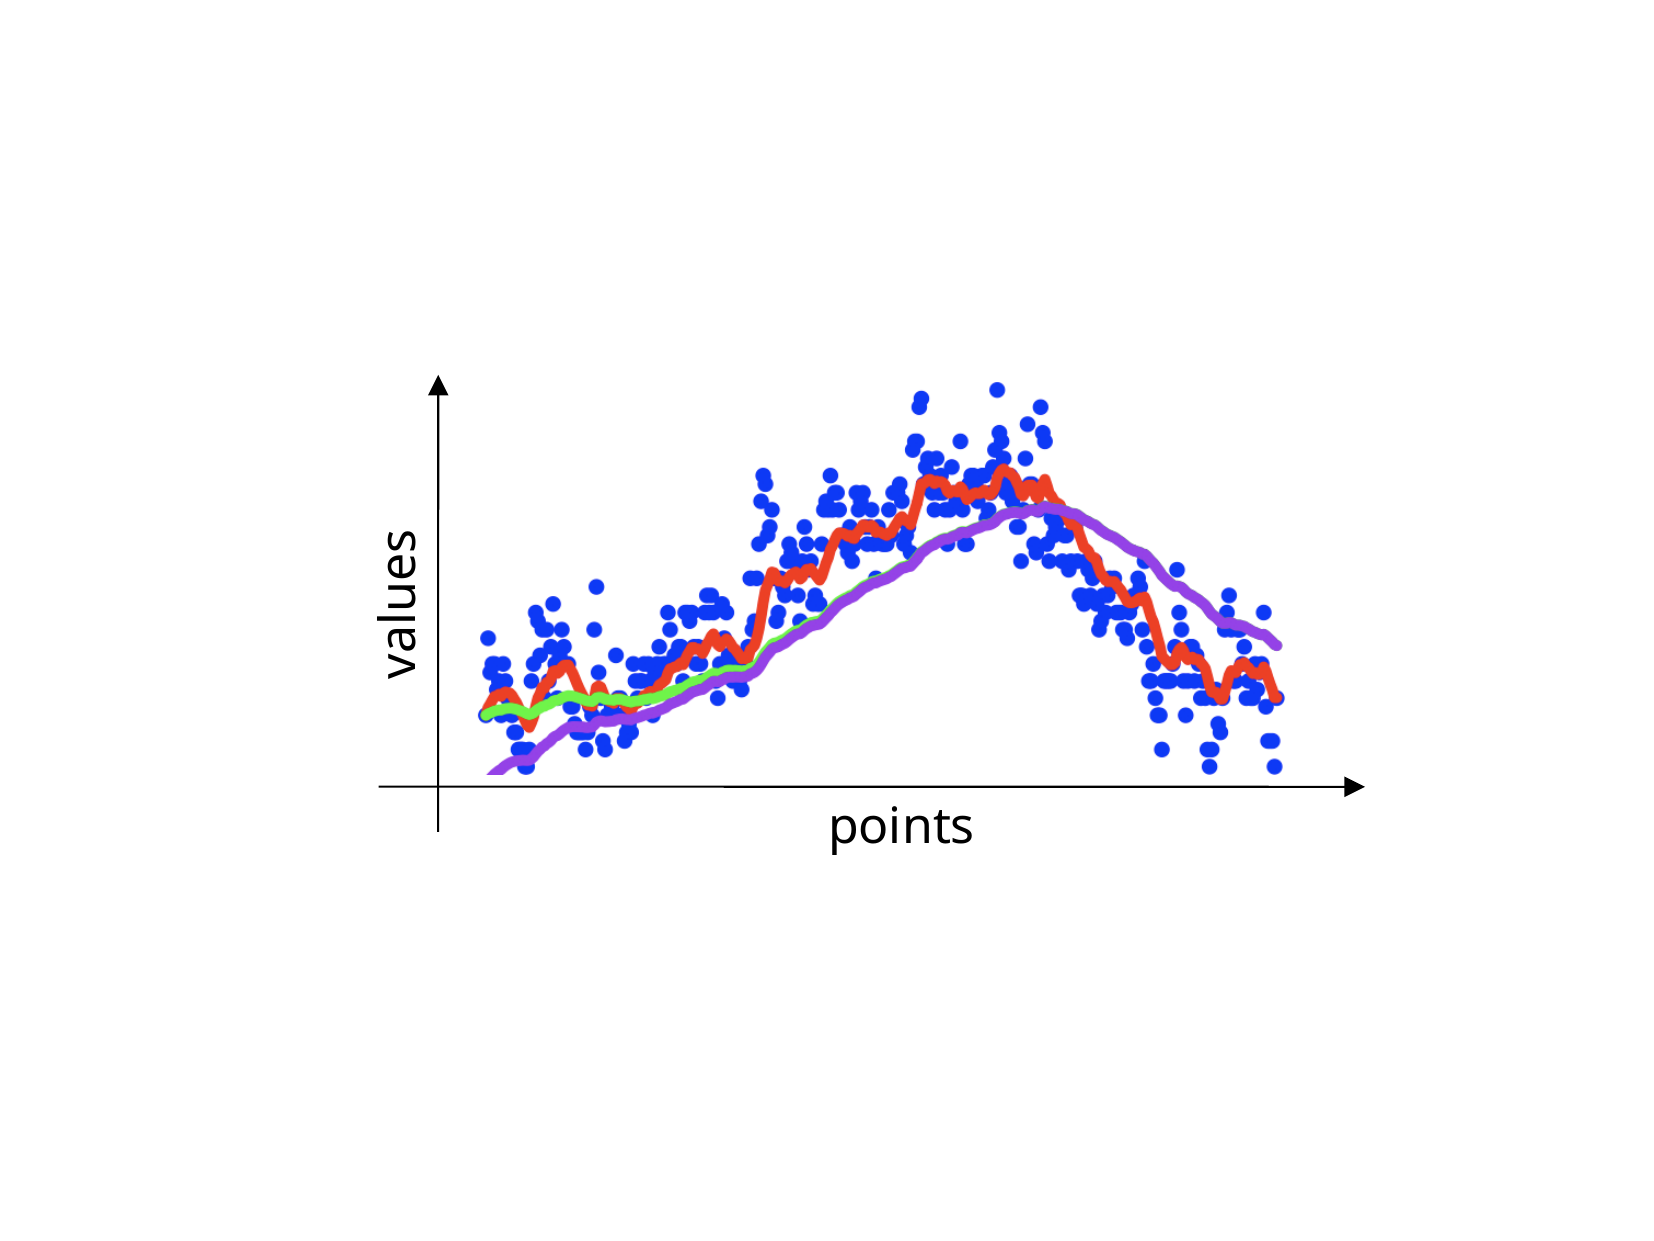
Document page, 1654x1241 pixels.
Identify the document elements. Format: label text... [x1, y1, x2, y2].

picture [455, 380, 1296, 775]
text_box points [813, 786, 990, 862]
text_box values [357, 514, 433, 694]
